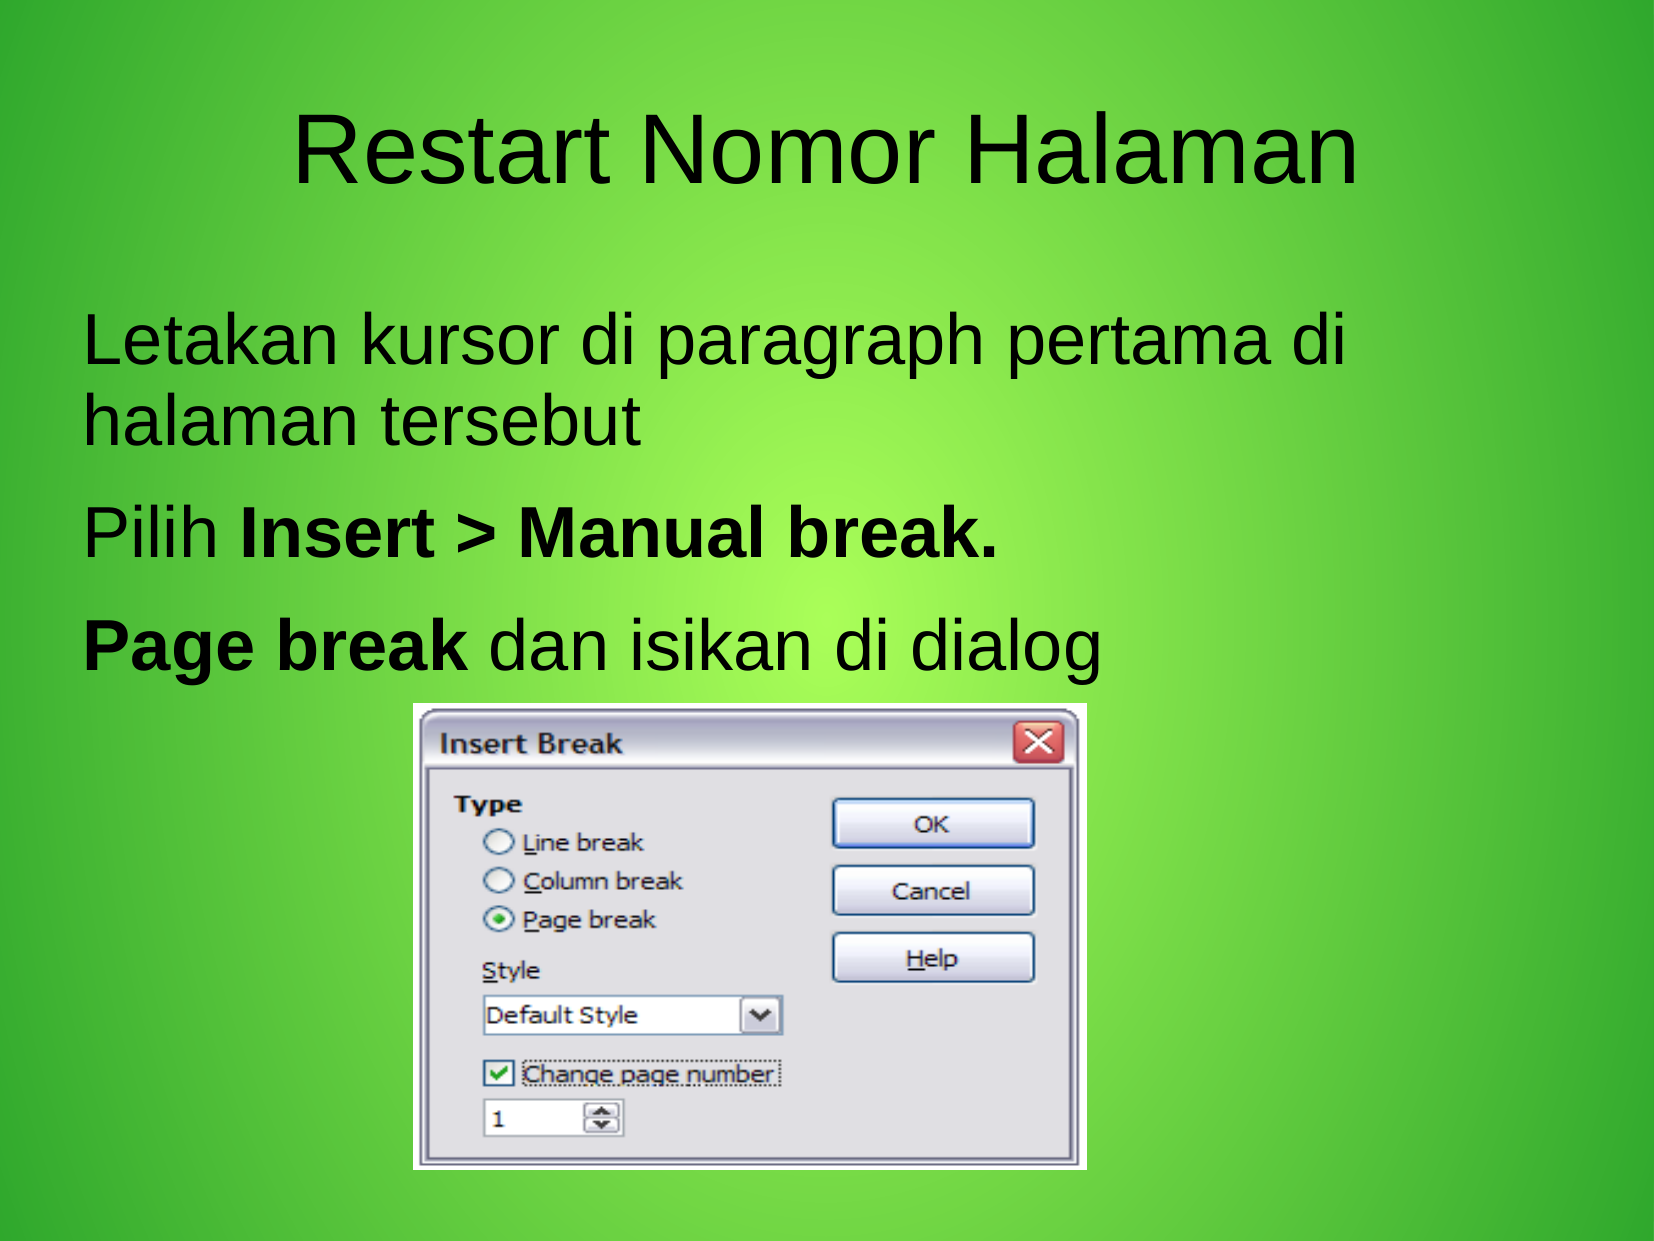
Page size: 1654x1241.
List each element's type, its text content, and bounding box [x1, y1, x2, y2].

picture [413, 703, 1087, 1170]
title Restart Nomor Halaman [82, 47, 1571, 252]
list Letakan kursor di paragraph pertama di halaman tersebut Pilih Insert > Manual break. Page break dan isikan di dialog [82, 299, 1571, 1019]
